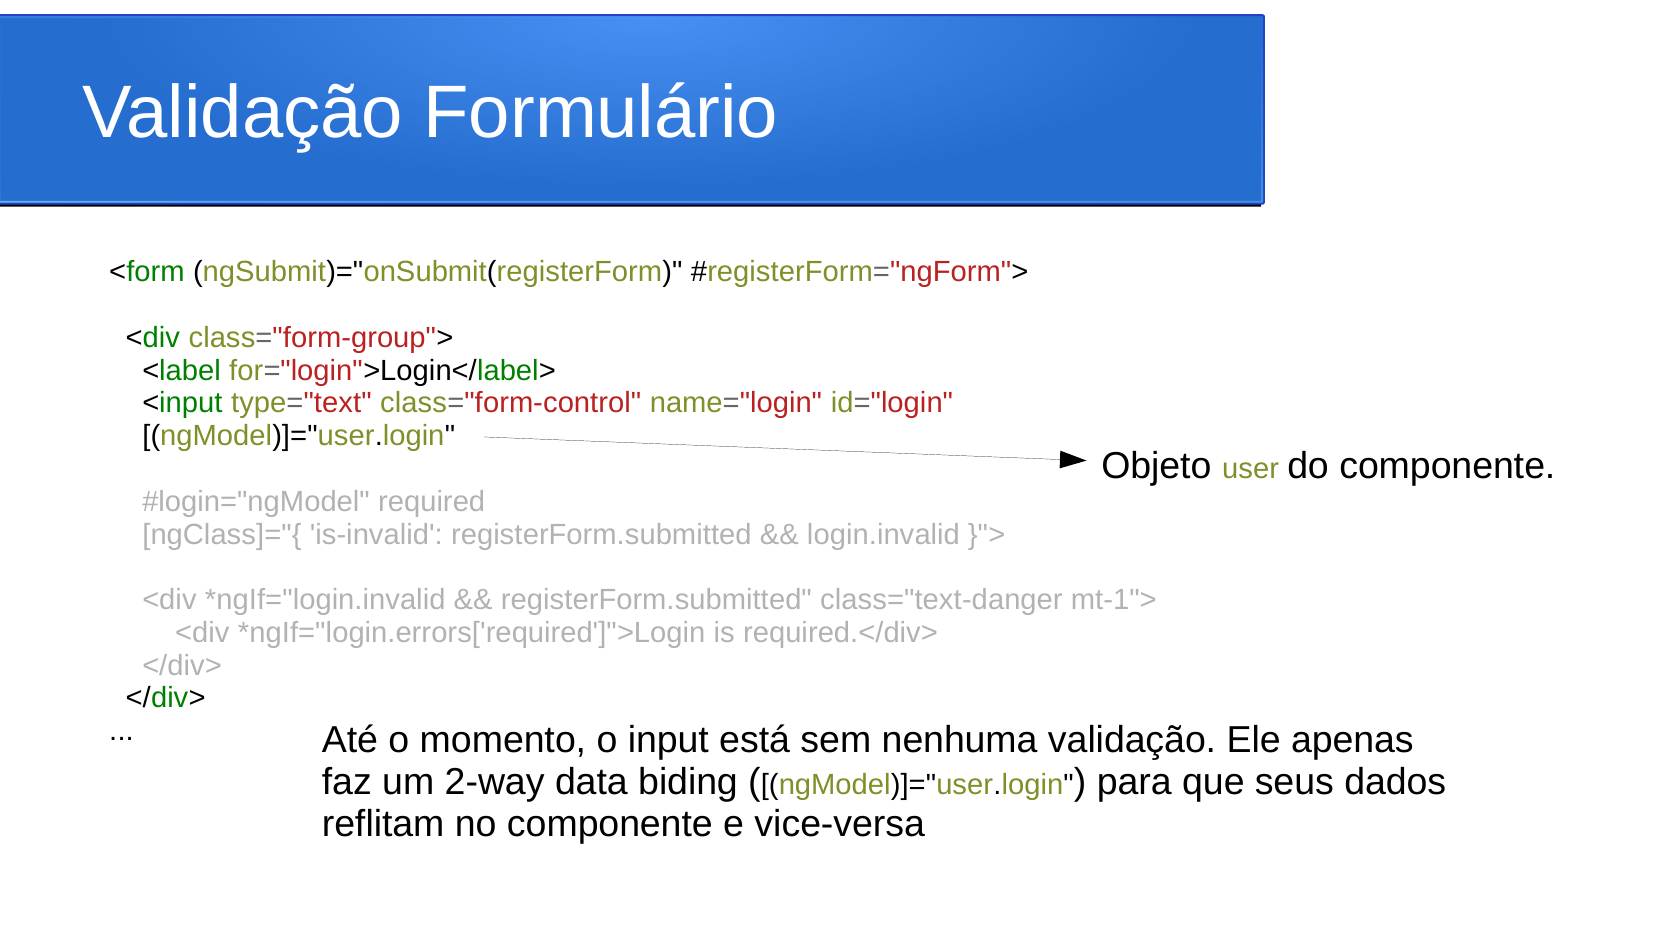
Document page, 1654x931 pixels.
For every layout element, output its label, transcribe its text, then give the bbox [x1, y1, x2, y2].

title Validação Formulário [82, 35, 1235, 189]
text_box <form (ngSubmit)="onSubmit(registerForm)" #registerForm="ngForm"> <div class="form-group"> <label for="login">Login</label> <input type="text" class="form-control" name="login" id="login" [(ngModel)]="user.login" #login="ngModel" required [ngClass]="{ 'is-invalid': registerForm.submitted && login.invalid }"> <div *ngIf="login.invalid && registerForm.submitted" class="text-danger mt-1"> <div *ngIf="login.errors['required']">Login is required.</div> </div> </div> ... [94, 247, 1264, 755]
text_box Objeto user do componente. [1086, 436, 1571, 531]
text_box Até o momento, o input está sem nenhuma validação. Ele apenas faz um 2-way data biding ([(ngModel)]="user.login") para que seus dados reflitam no componente e vice-versa [307, 710, 1461, 889]
